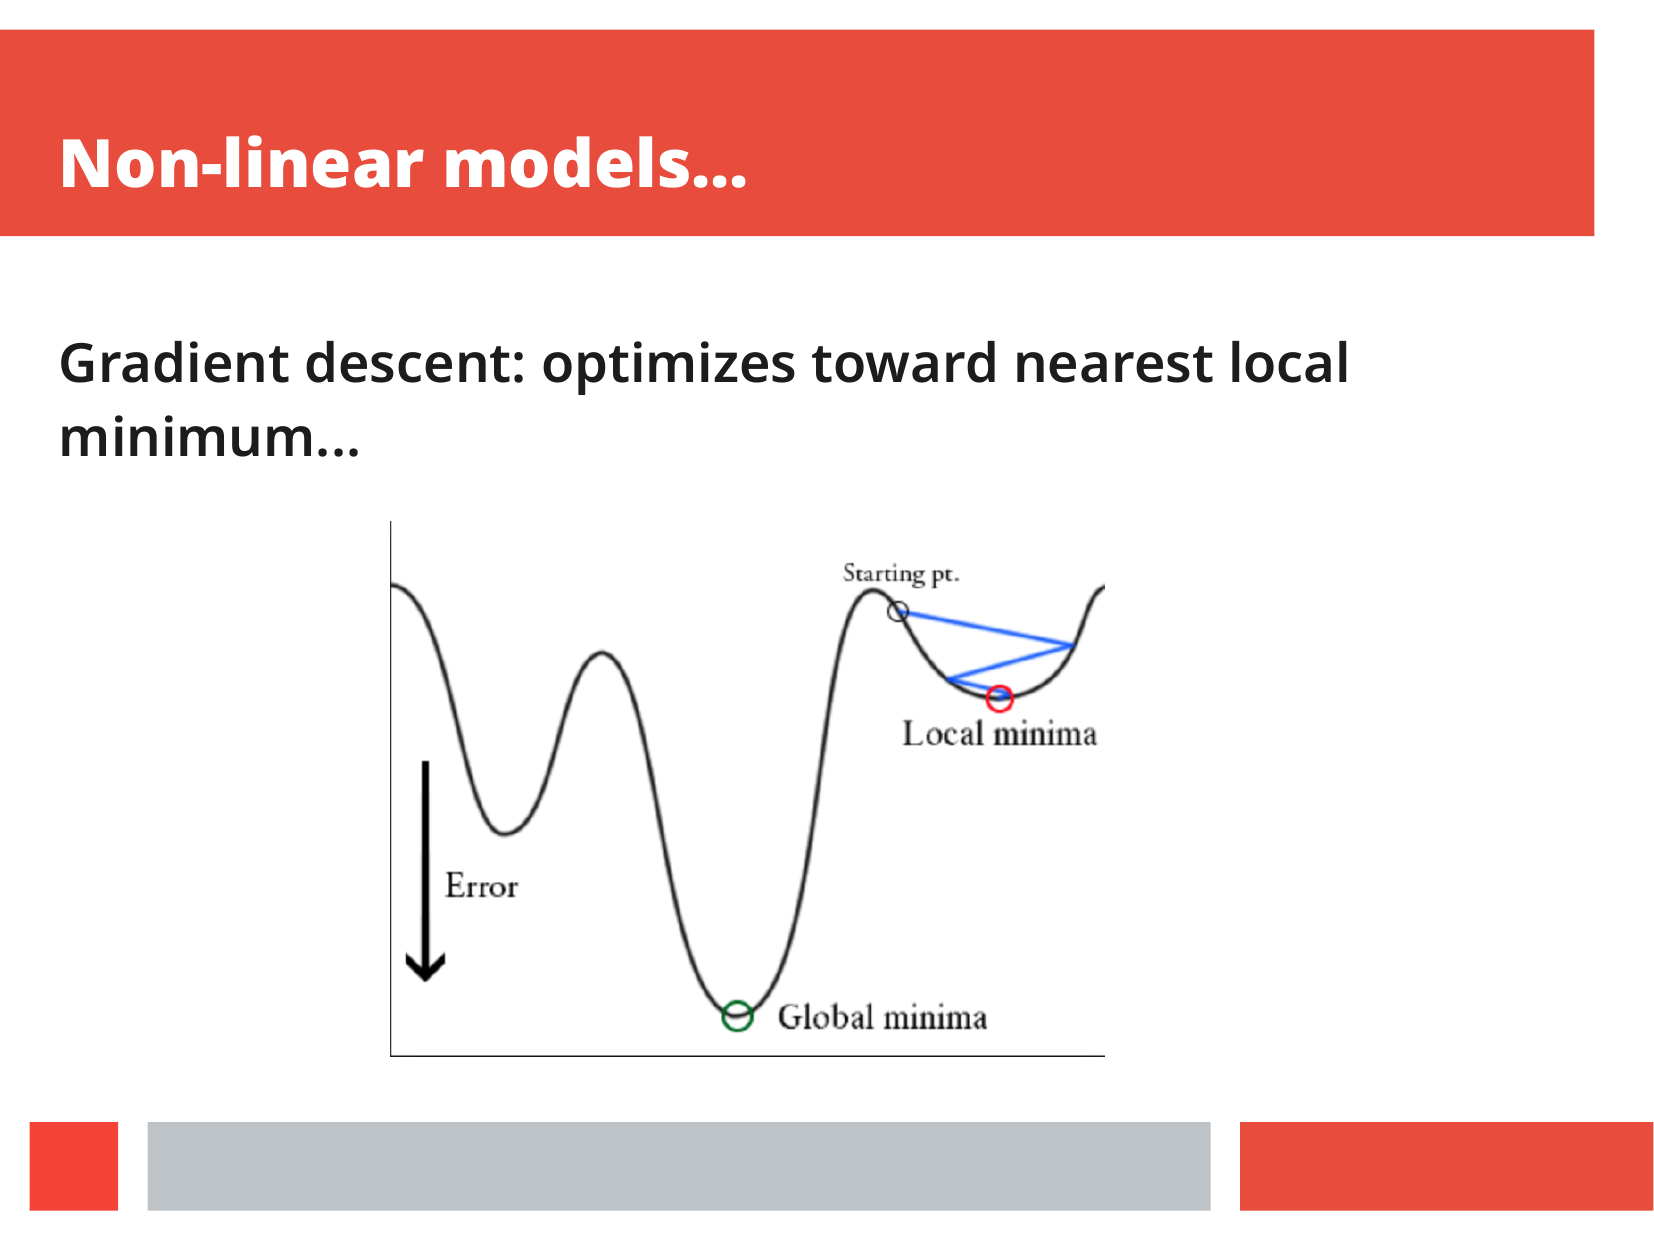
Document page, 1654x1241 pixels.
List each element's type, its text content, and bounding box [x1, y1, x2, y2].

picture [357, 472, 1276, 1081]
title Non-linear models... [59, 59, 1595, 207]
list Gradient descent: optimizes toward nearest local minimum... [59, 324, 1565, 1093]
